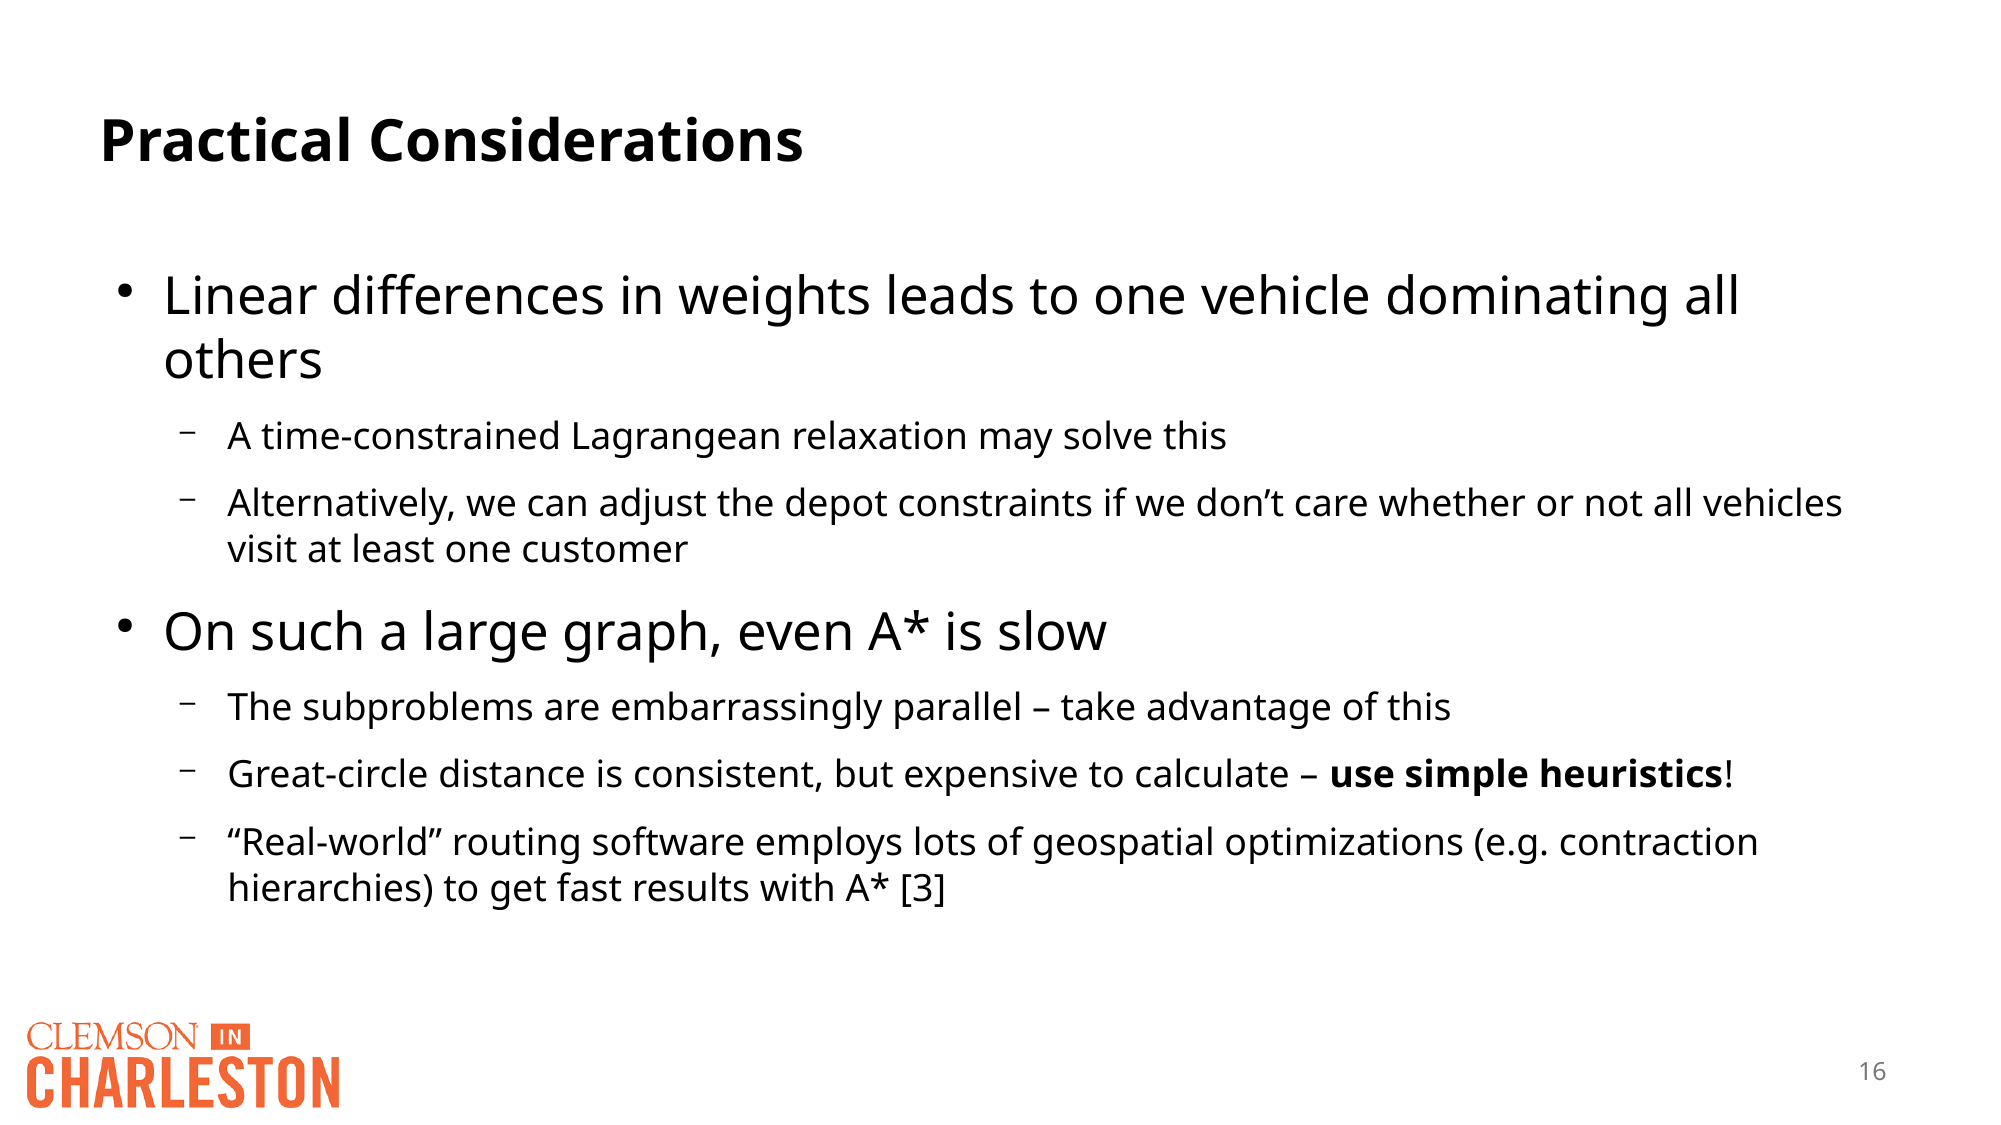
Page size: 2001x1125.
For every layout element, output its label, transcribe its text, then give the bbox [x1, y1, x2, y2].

list Linear differences in weights leads to one vehicle dominating all others A time-constrained Lagrangean relaxation may solve this Alternatively, we can adjust the depot constraints if we don’t care whether or not all vehicles visit at least one customer On such a large graph, even A* is slow The subproblems are embarrassingly parallel – take advantage of this Great-circle distance is consistent, but expensive to calculate – use simple heuristics! “Real-world” routing software employs lots of geospatial optimizations (e.g. contraction hierarchies) to get fast results with A* [3] [99, 263, 1900, 916]
title Practical Considerations [99, 44, 1900, 233]
picture [27, 1022, 339, 1108]
